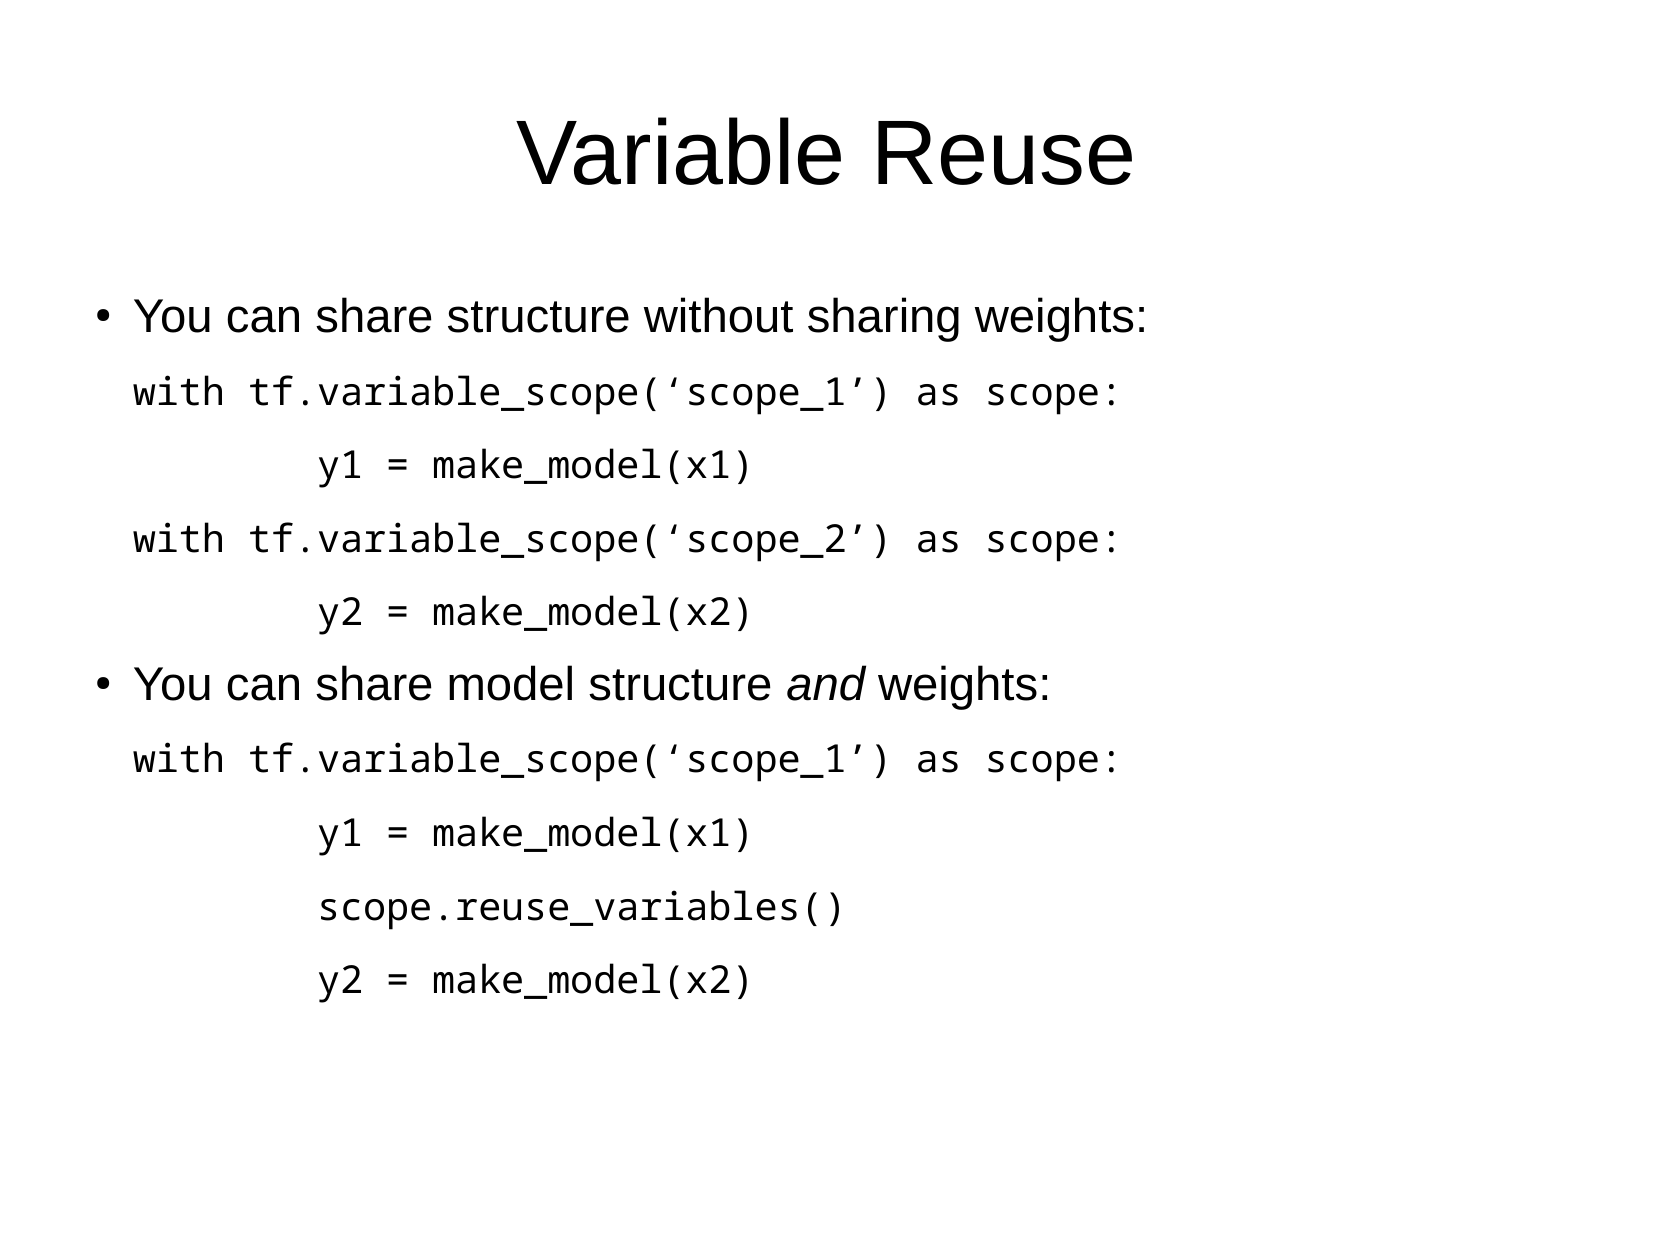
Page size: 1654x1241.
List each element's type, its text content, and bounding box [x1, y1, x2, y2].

list You can share structure without sharing weights: with tf.variable_scope(‘scope_1’) as scope: y1 = make_model(x1) with tf.variable_scope(‘scope_2’) as scope: y2 = make_model(x2) You can share model structure and weights: with tf.variable_scope(‘scope_1’) as scope: y1 = make_model(x1) scope.reuse_variables() y2 = make_model(x2) [82, 290, 1571, 1010]
title Variable Reuse [82, 49, 1571, 257]
